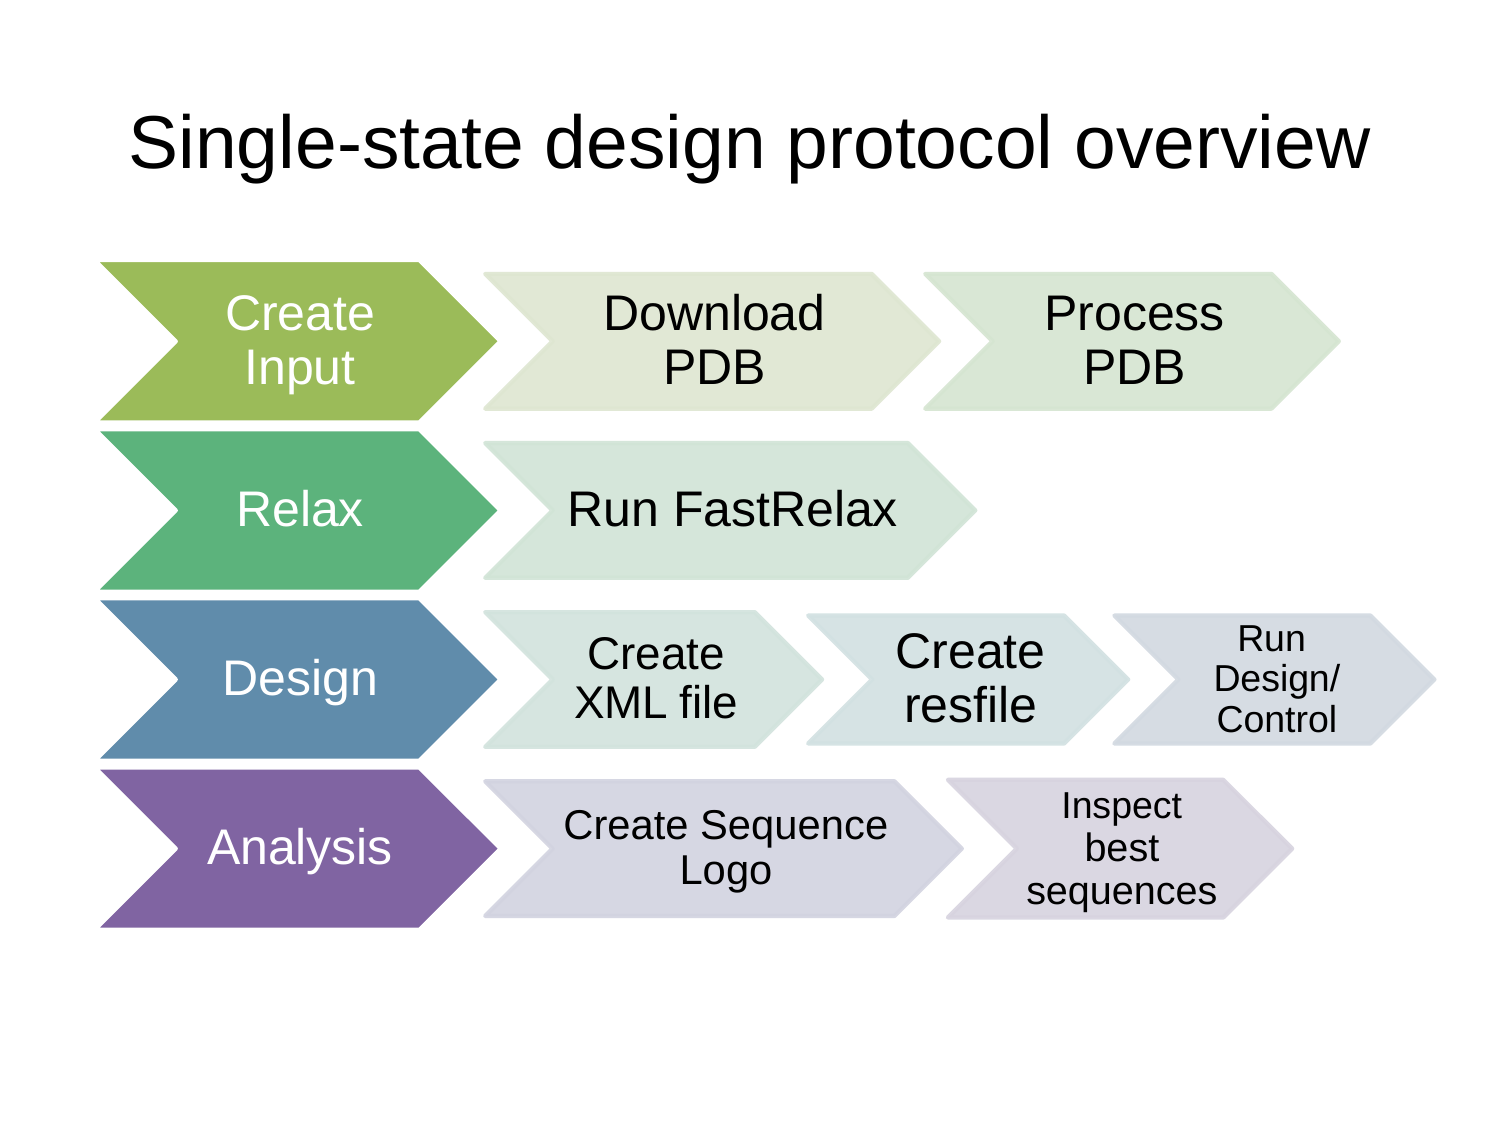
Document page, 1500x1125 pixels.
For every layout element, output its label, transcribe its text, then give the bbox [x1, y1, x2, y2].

text_box Download PDB [485, 273, 940, 409]
text_box Analysis [94, 767, 501, 930]
text_box Create Sequence Logo [485, 781, 962, 917]
text_box Process PDB [925, 273, 1339, 409]
text_box Create XML file [485, 612, 823, 747]
text_box Run FastRelax [485, 443, 976, 578]
text_box Single-state design protocol overview [75, 45, 1425, 233]
text_box Design [94, 598, 501, 761]
text_box Inspect best sequences [947, 779, 1293, 918]
text_box Create resfile [808, 615, 1129, 744]
text_box Create Input [94, 260, 501, 423]
text_box Relax [94, 429, 501, 592]
text_box Run Design/ Control [1114, 615, 1435, 744]
